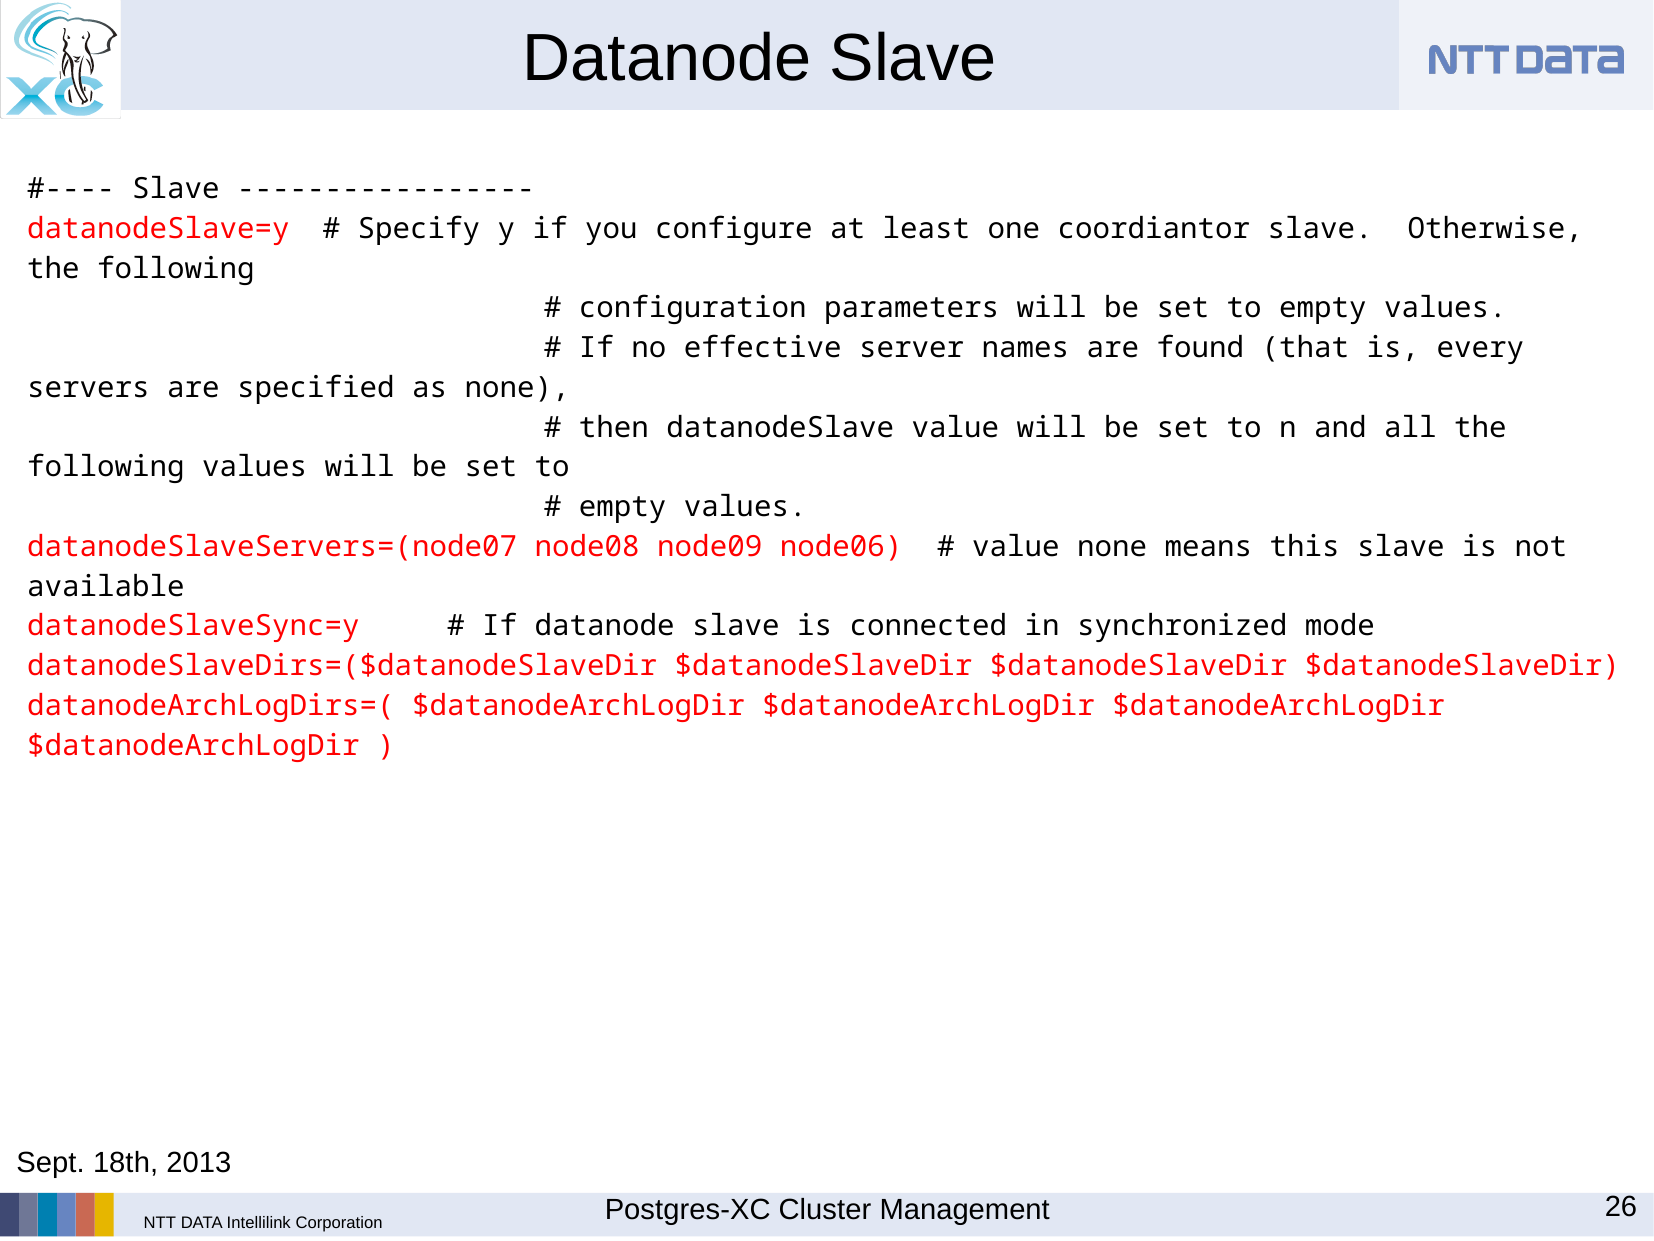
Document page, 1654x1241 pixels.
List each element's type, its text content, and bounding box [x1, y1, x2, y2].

text_box #---- Slave ----------------- datanodeSlave=y # Specify y if you configure at least one coordiantor slave. Otherwise, the following # configuration parameters will be set to empty values. # If no effective server names are found (that is, every servers are specified as none), # then datanodeSlave value will be set to n and all the following values will be set to # empty values. datanodeSlaveServers=(node07 node08 node09 node06) # value none means this slave is not available datanodeSlaveSync=y # If datanode slave is connected in synchronized mode datanodeSlaveDirs=($datanodeSlaveDir $datanodeSlaveDir $datanodeSlaveDir $datanodeSlaveDir) datanodeArchLogDirs=( $datanodeArchLogDir $datanodeArchLogDir $datanodeArchLogDir $datanodeArchLogDir ) [12, 159, 1654, 1010]
picture [1429, 45, 1624, 74]
picture [0, 0, 121, 119]
title Datanode Slave [120, 3, 1399, 110]
